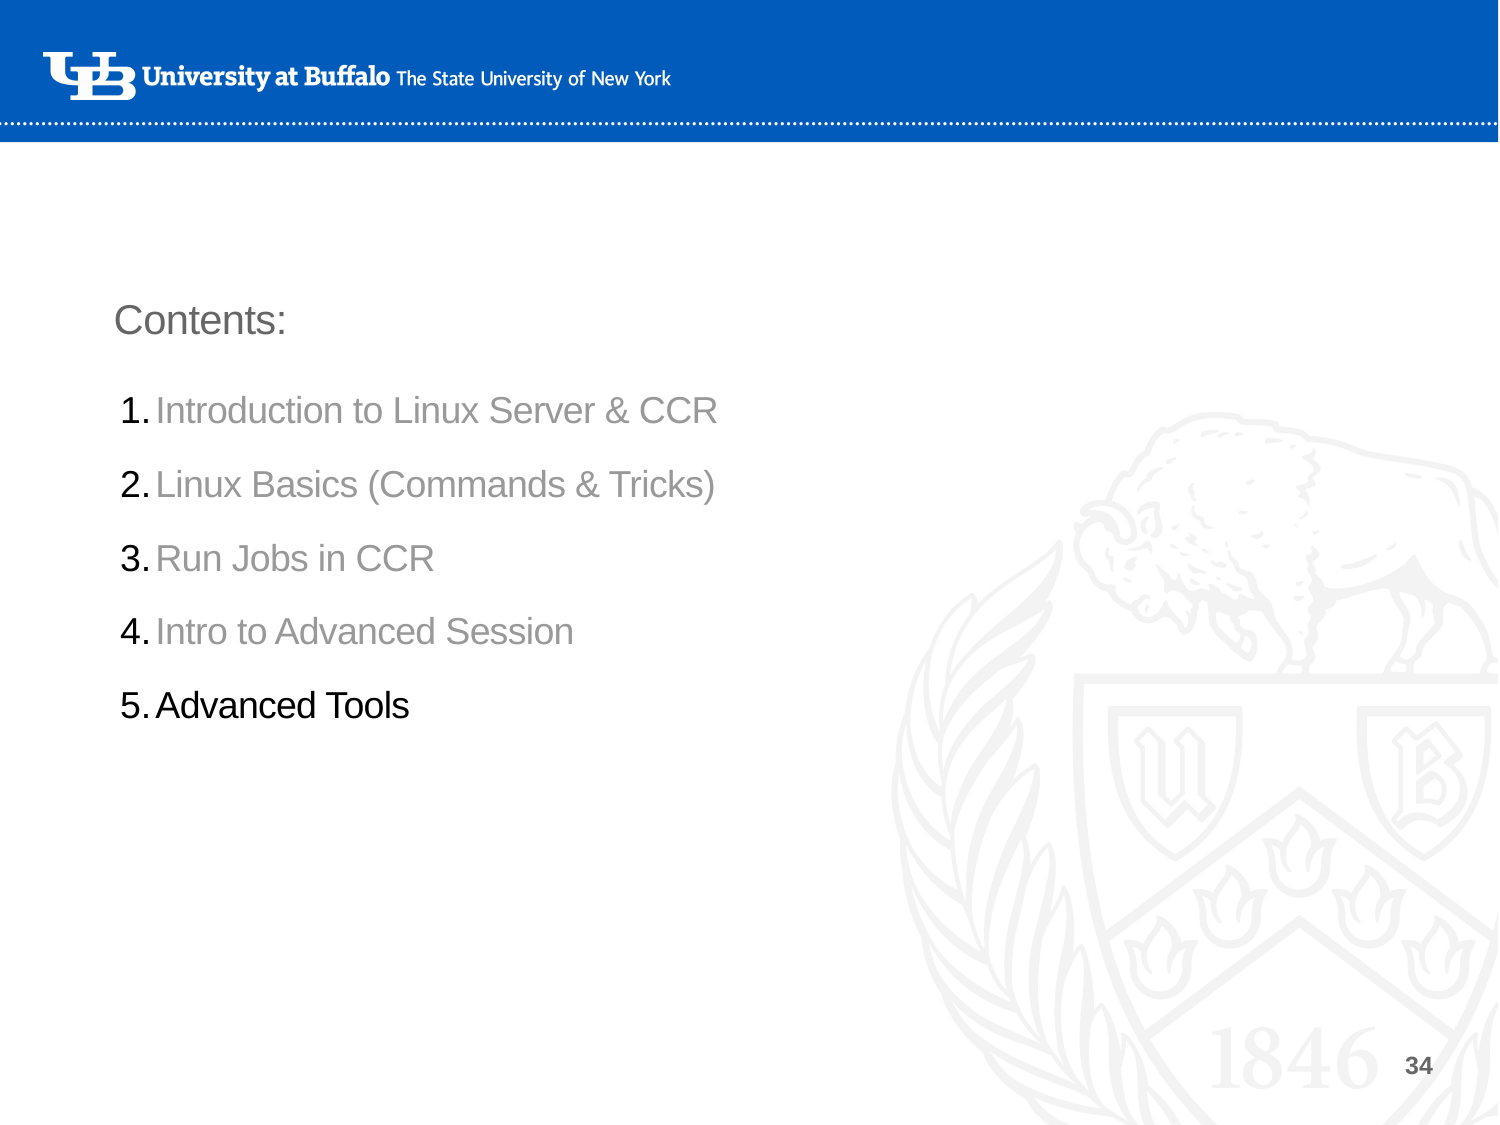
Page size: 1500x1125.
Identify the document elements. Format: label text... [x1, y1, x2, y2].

picture [0, 0, 1499, 1125]
text_box Contents: [98, 285, 325, 357]
text_box Introduction to Linux Server & CCR Linux Basics (Commands & Tricks) Run Jobs in CCR Intro to Advanced Session Advanced Tools [90, 383, 1404, 841]
